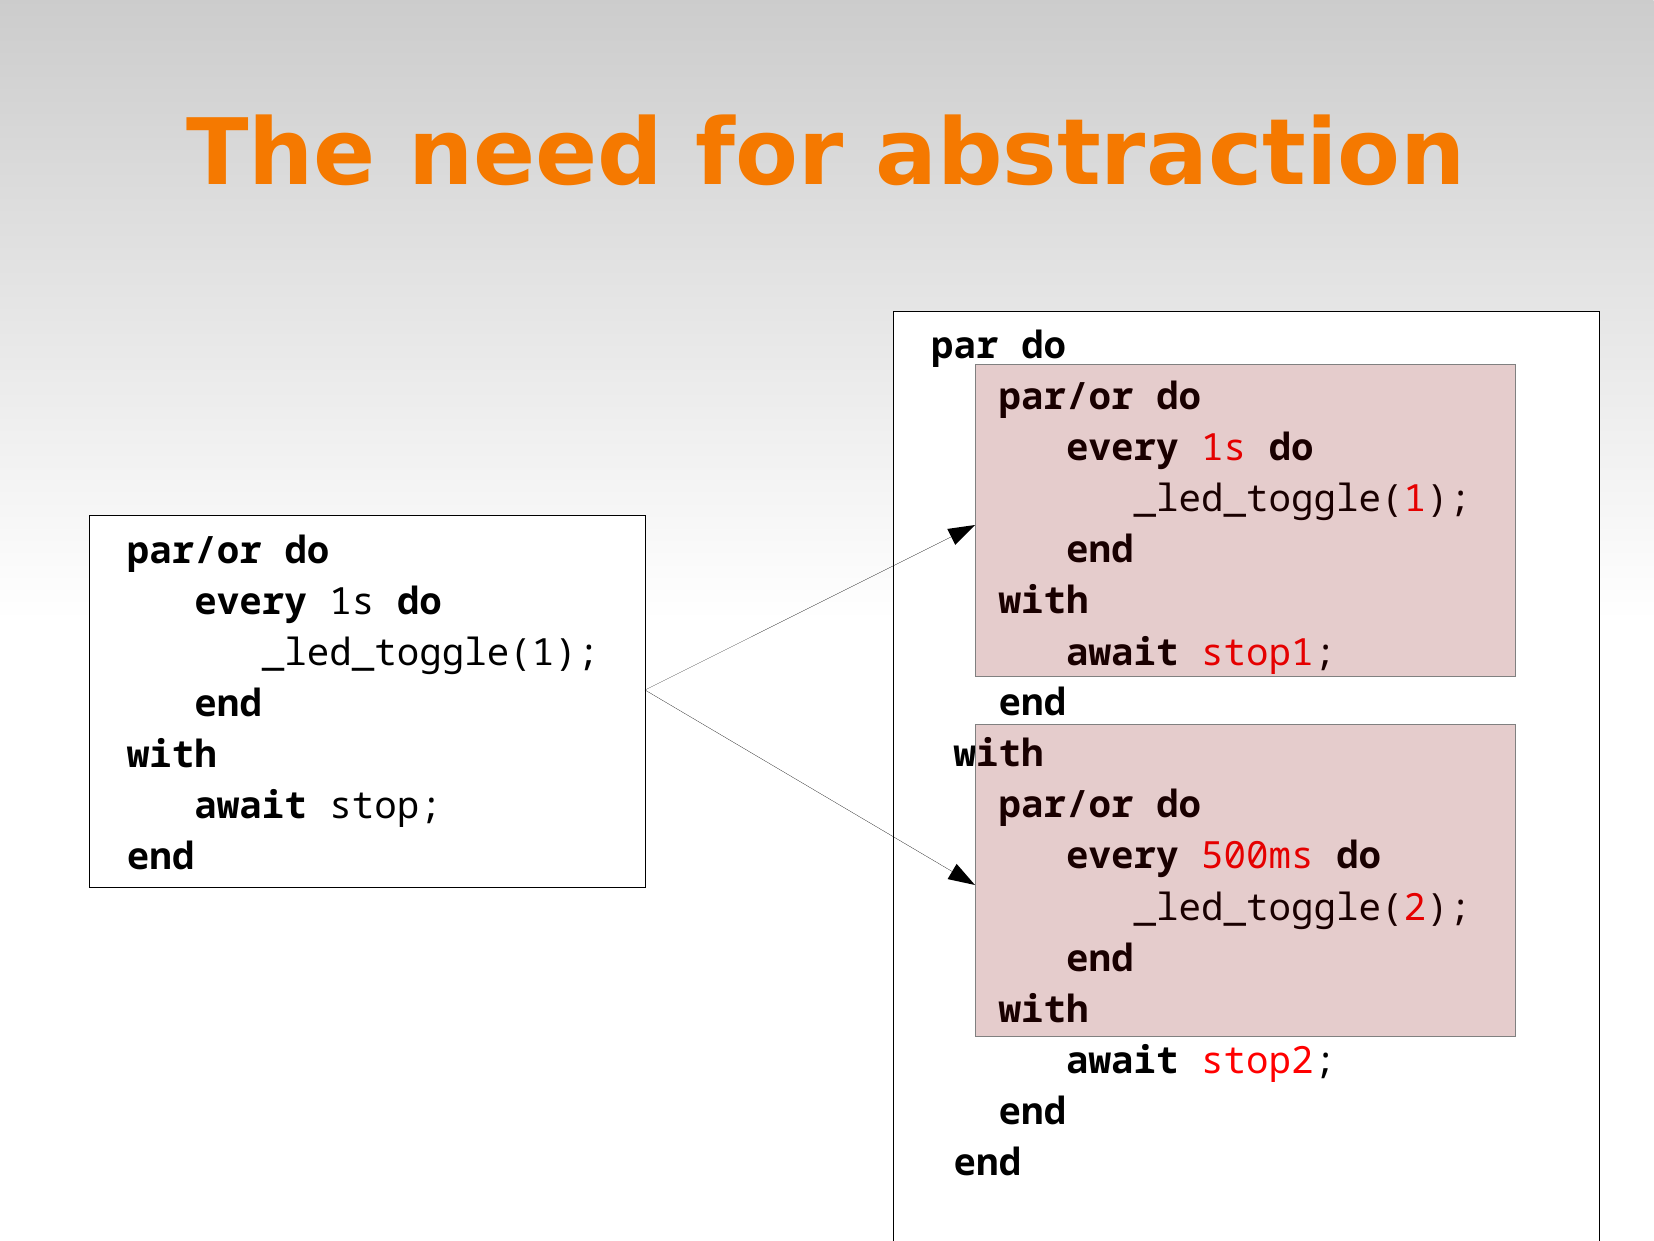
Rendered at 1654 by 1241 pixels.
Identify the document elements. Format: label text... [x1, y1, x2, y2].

text_box par/or do every 1s do _led_toggle(1); end with await stop; end [89, 515, 646, 861]
text_box [975, 724, 1516, 1037]
title The need for abstraction [82, 49, 1571, 257]
text_box par do par/or do every 1s do _led_toggle(1); end with await stop1; end with par/or do every 500ms do _led_toggle(2); end with await stop2; end end [893, 311, 1600, 1132]
text_box [975, 364, 1516, 677]
